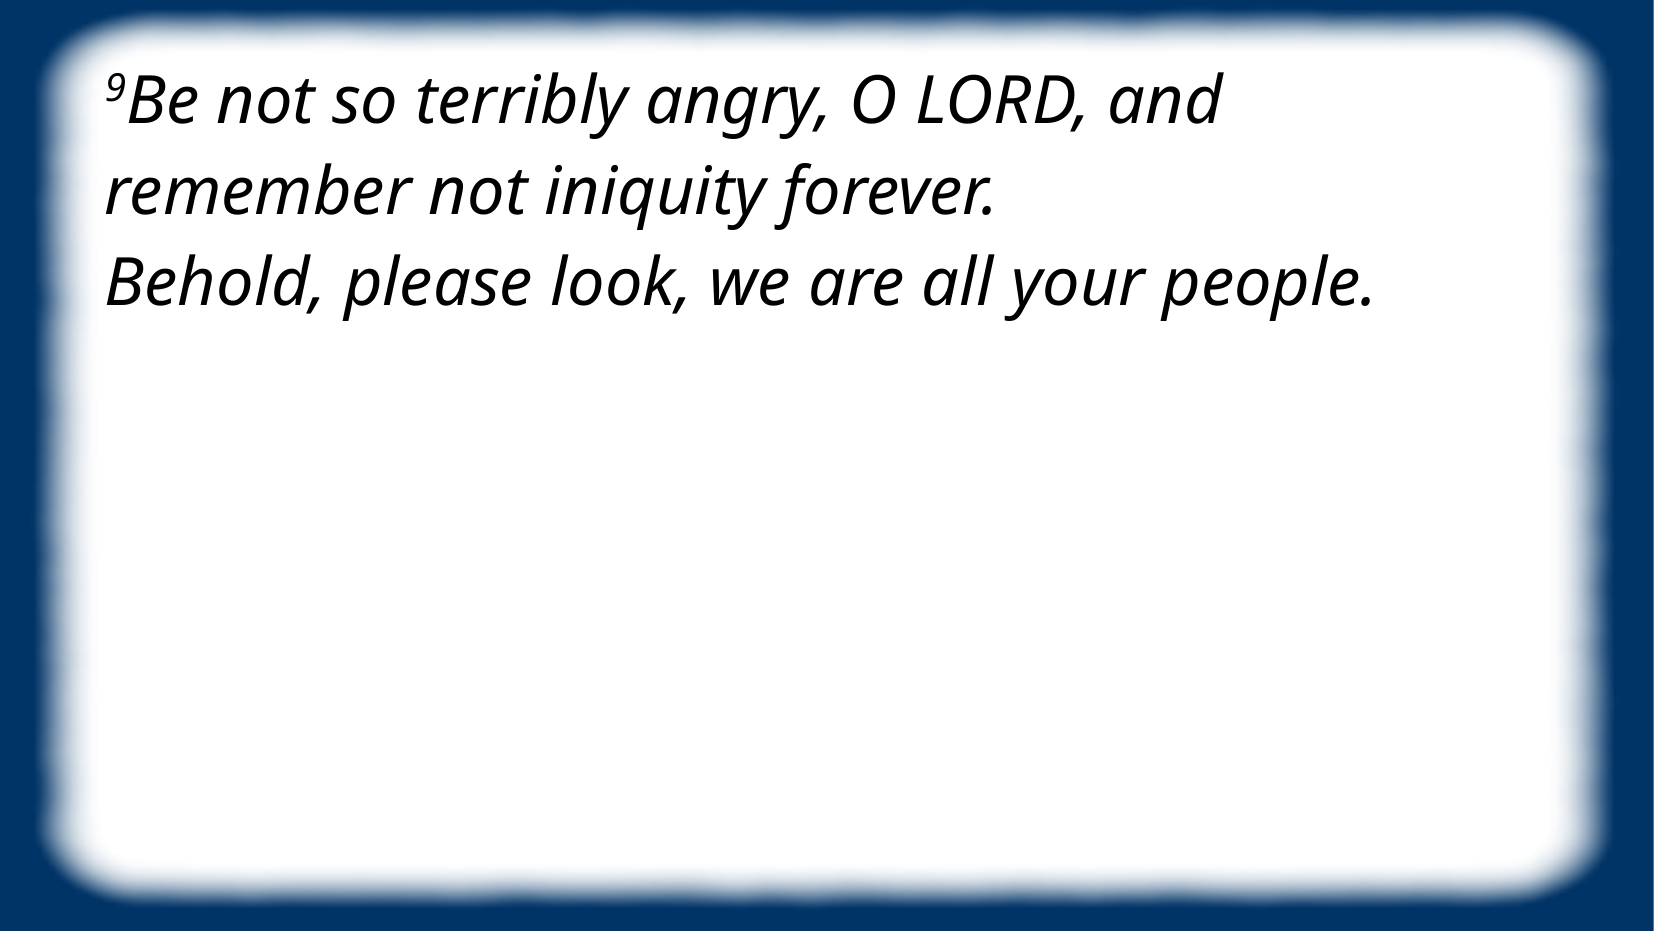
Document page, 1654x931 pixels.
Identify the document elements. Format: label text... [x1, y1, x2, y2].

picture [0, 0, 1654, 931]
text_box 9Be not so terribly angry, O LORD, and remember not iniquity forever. Behold, please look, we are all your people. [90, 45, 1561, 376]
